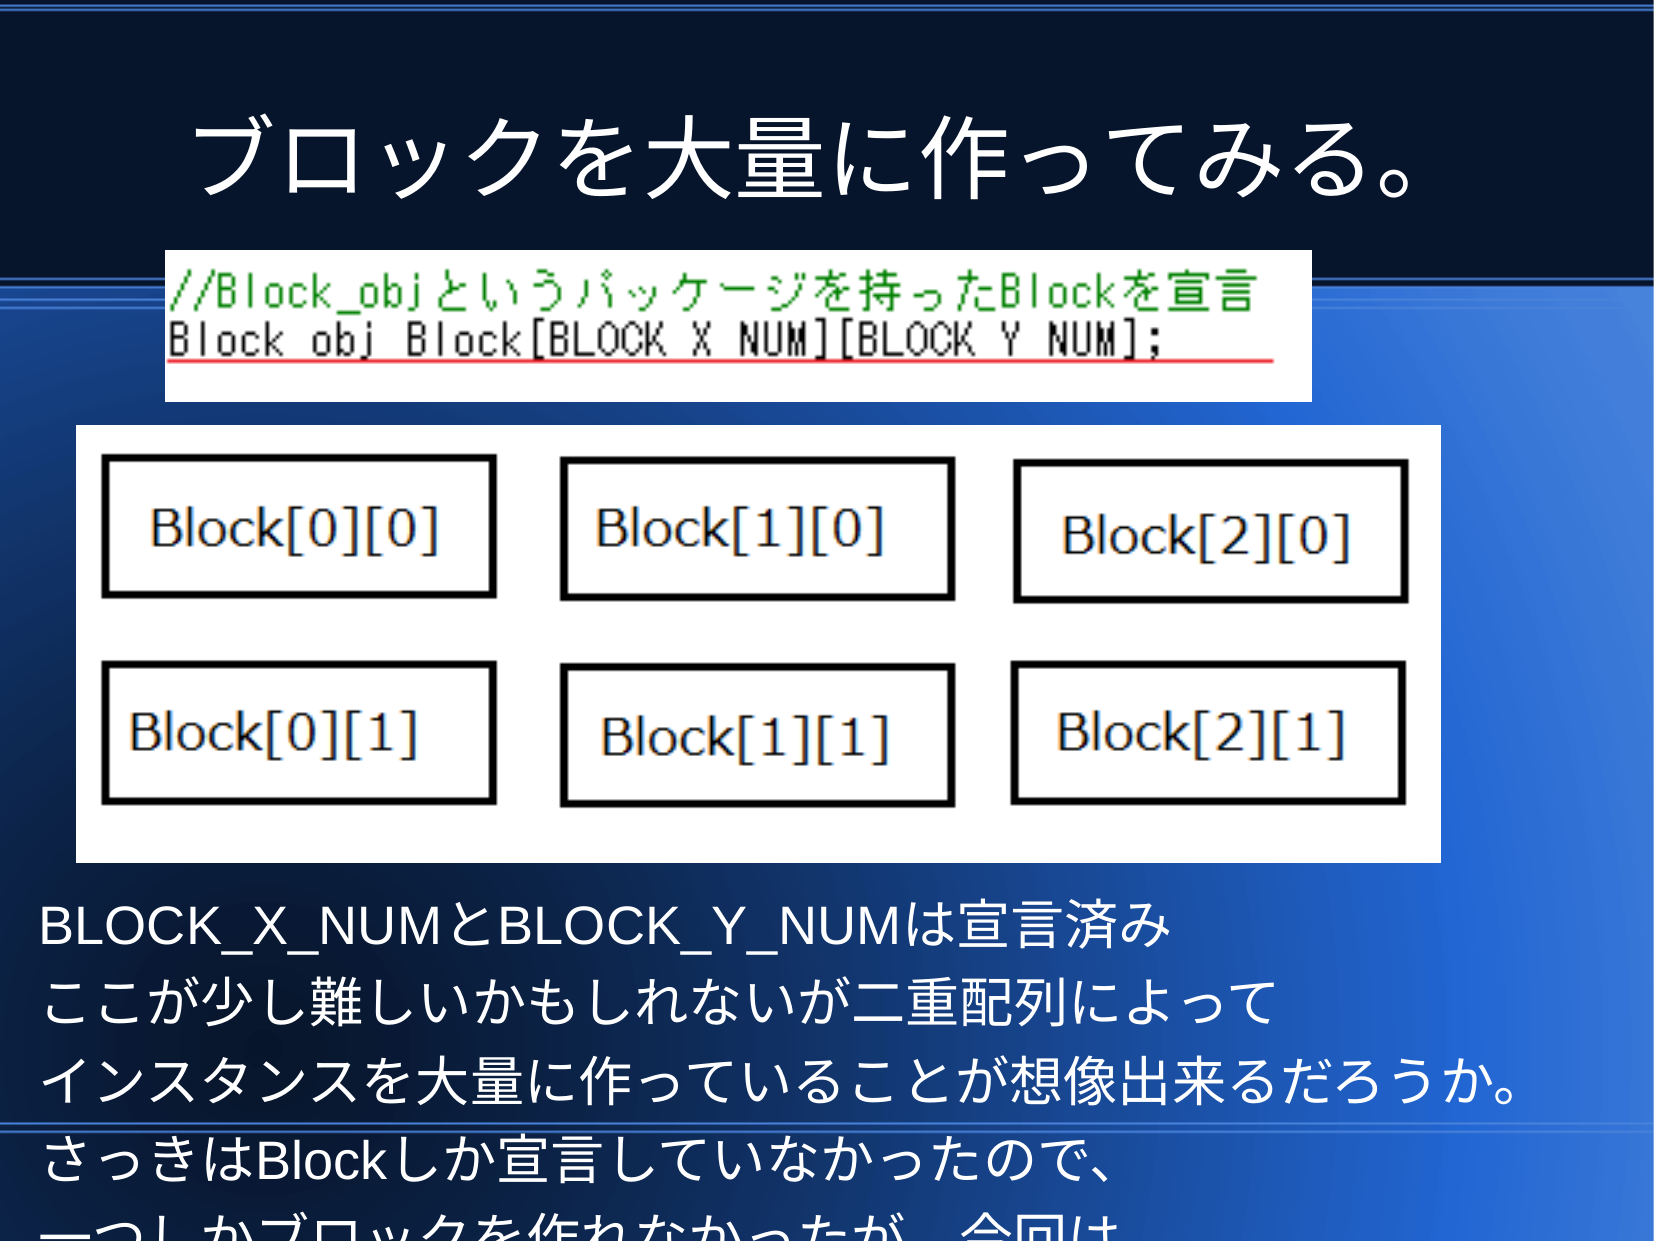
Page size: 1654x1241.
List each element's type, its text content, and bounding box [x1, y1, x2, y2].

picture [1033, 1234, 1046, 1241]
picture [141, 1234, 159, 1241]
picture [504, 1234, 536, 1241]
picture [405, 1234, 455, 1241]
picture [754, 1235, 784, 1241]
picture [900, 1234, 1017, 1241]
picture [321, 1234, 351, 1241]
picture [738, 1234, 758, 1241]
picture [540, 1234, 557, 1241]
picture [484, 1235, 500, 1241]
picture [250, 1234, 293, 1241]
picture [815, 1234, 866, 1241]
picture [868, 1234, 883, 1241]
picture [355, 1234, 376, 1241]
picture [295, 1234, 317, 1241]
picture [561, 1234, 594, 1241]
picture [457, 1234, 484, 1241]
picture [649, 1234, 667, 1241]
picture [236, 1234, 247, 1241]
picture [706, 1234, 720, 1241]
picture [1063, 1234, 1074, 1241]
picture [1050, 1234, 1058, 1241]
picture [887, 1234, 897, 1241]
text_box BLOCK_X_NUMとBLOCK_Y_NUMは宣言済み ここが少し難しいかもしれないが二重配列によって インスタンスを大量に作っていることが想像出来るだろうか。 さっきはBlockしか宣言していなかったので、 一つしかブロックを作れなかったが、今回は Block[0][0],Block[0][1]・・・と大量にインスタンスを作ったのである。 [23, 874, 1649, 1234]
picture [724, 1234, 735, 1241]
picture [598, 1234, 619, 1241]
picture [786, 1234, 812, 1241]
picture [1022, 1234, 1029, 1241]
picture [1077, 1234, 1103, 1241]
picture [379, 1234, 403, 1241]
picture [218, 1234, 232, 1241]
picture [671, 1234, 703, 1241]
picture [0, 0, 1654, 1241]
title ブロックを大量に作ってみる。 [82, 49, 1571, 257]
picture [163, 1234, 215, 1241]
picture [622, 1234, 648, 1241]
